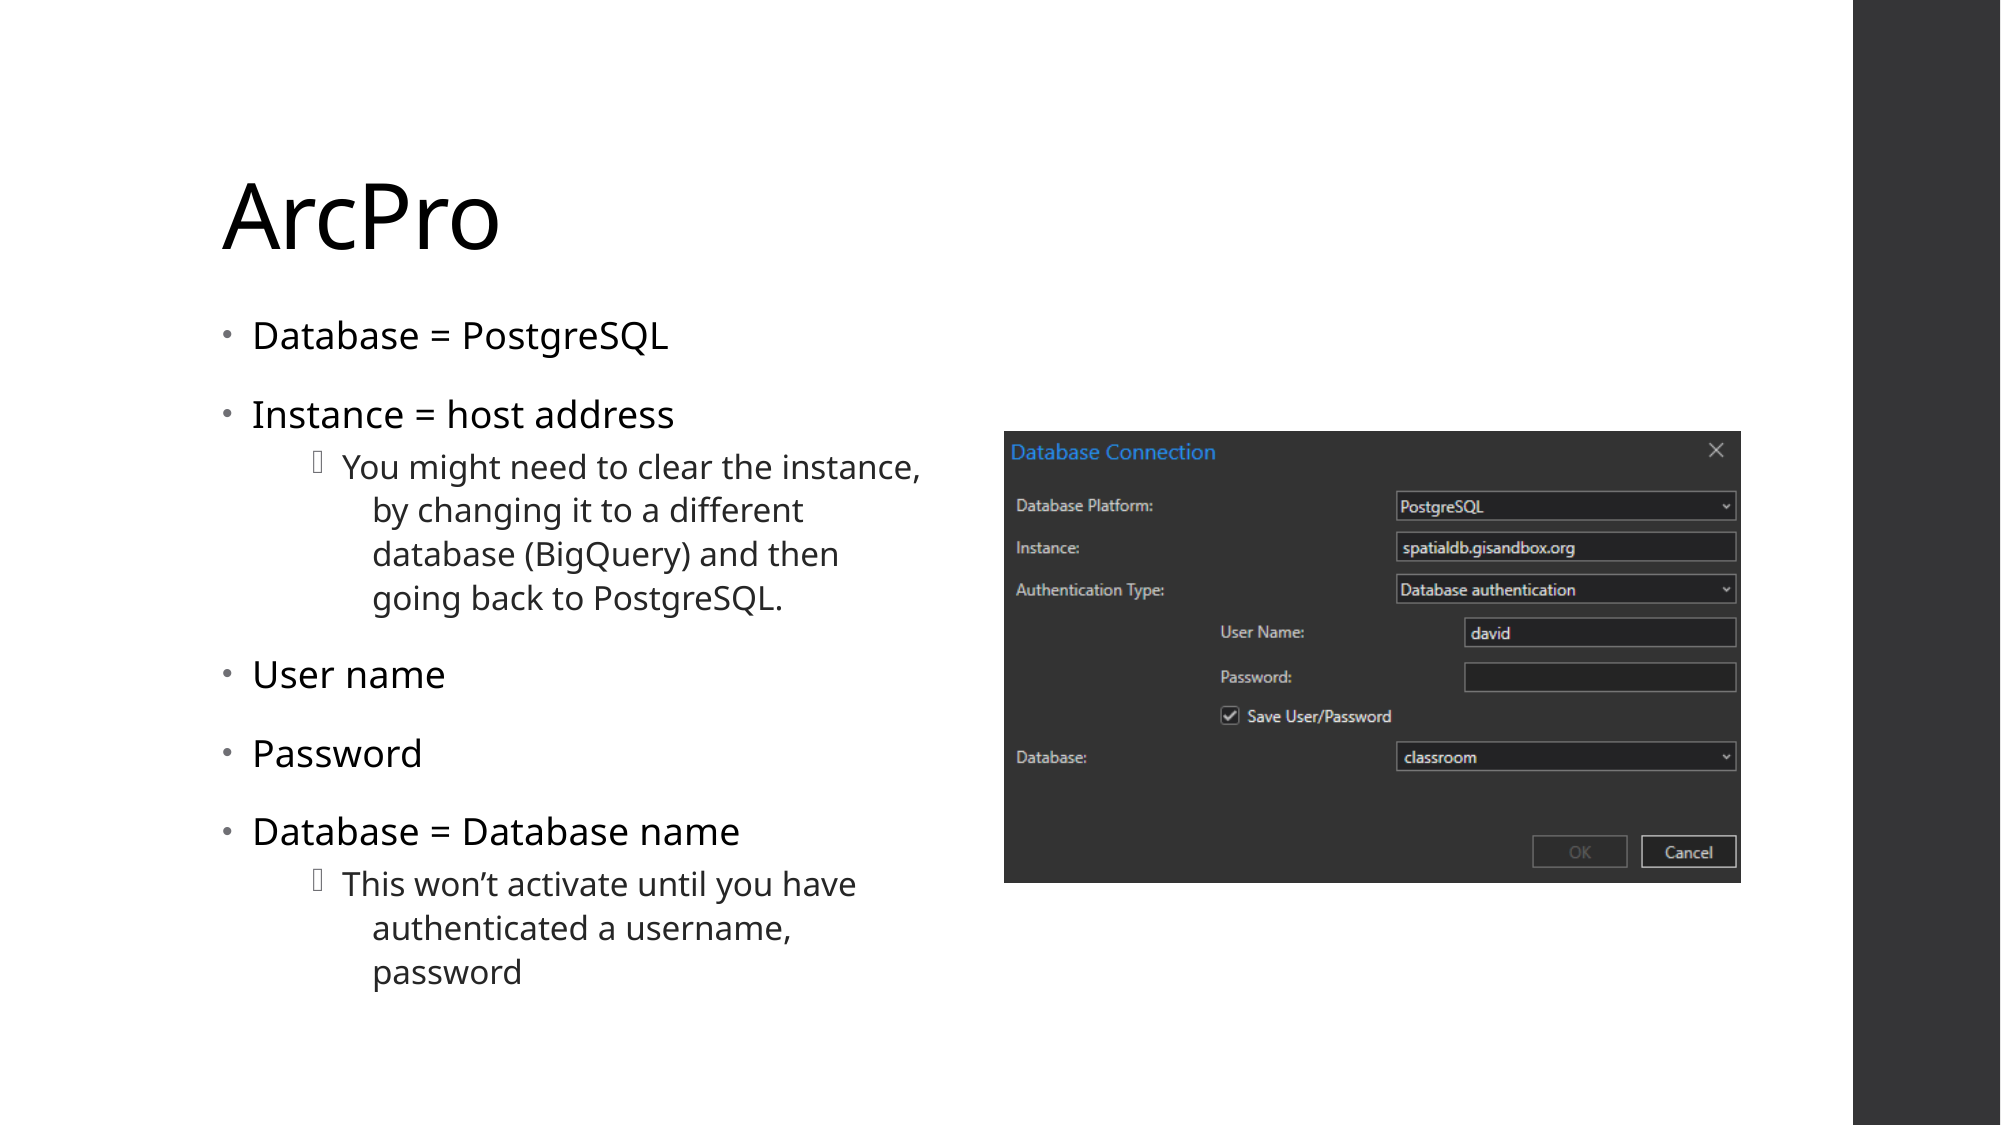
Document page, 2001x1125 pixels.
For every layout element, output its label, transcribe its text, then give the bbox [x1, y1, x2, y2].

title ArcPro [206, 60, 1797, 278]
list Database = PostgreSQL Instance = host address You might need to clear the instance, by changing it to a different database (BigQuery) and then going back to PostgreSQL. User name Password Database = Database name This won’t activate until you have authenticated a username, password [206, 299, 942, 1014]
picture [1004, 431, 1741, 883]
